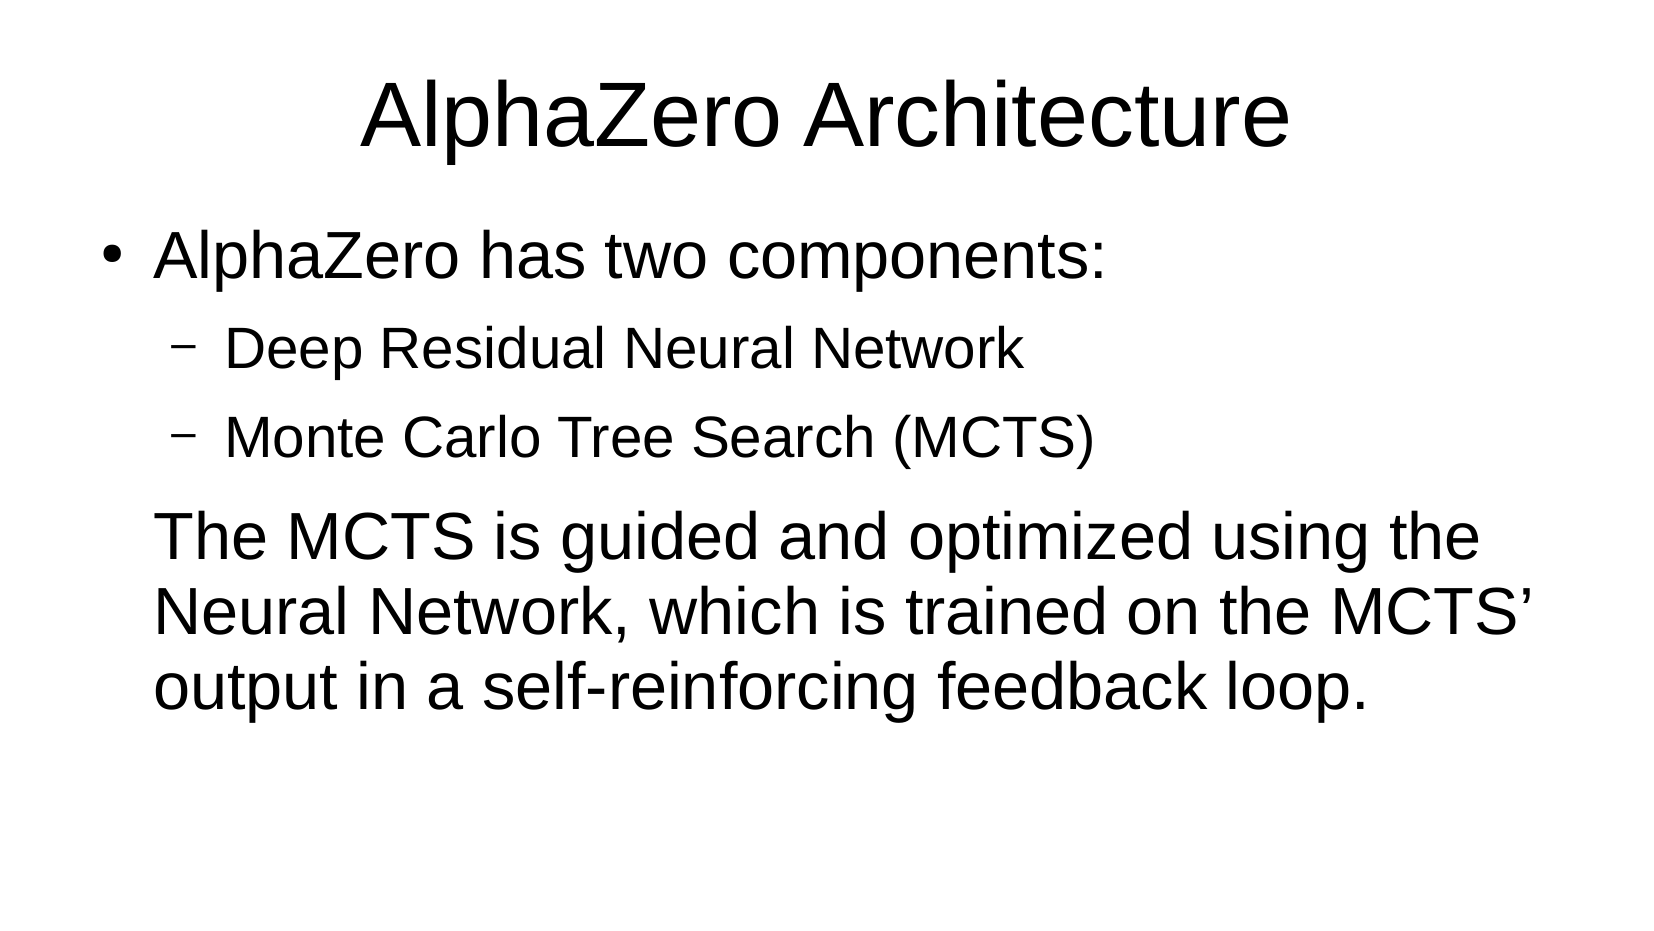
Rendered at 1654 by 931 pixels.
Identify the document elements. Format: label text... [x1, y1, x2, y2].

list AlphaZero has two components: Deep Residual Neural Network Monte Carlo Tree Search (MCTS) The MCTS is guided and optimized using the Neural Network, which is trained on the MCTS’ output in a self-reinforcing feedback loop. [82, 217, 1571, 758]
title AlphaZero Architecture [82, 37, 1571, 193]
